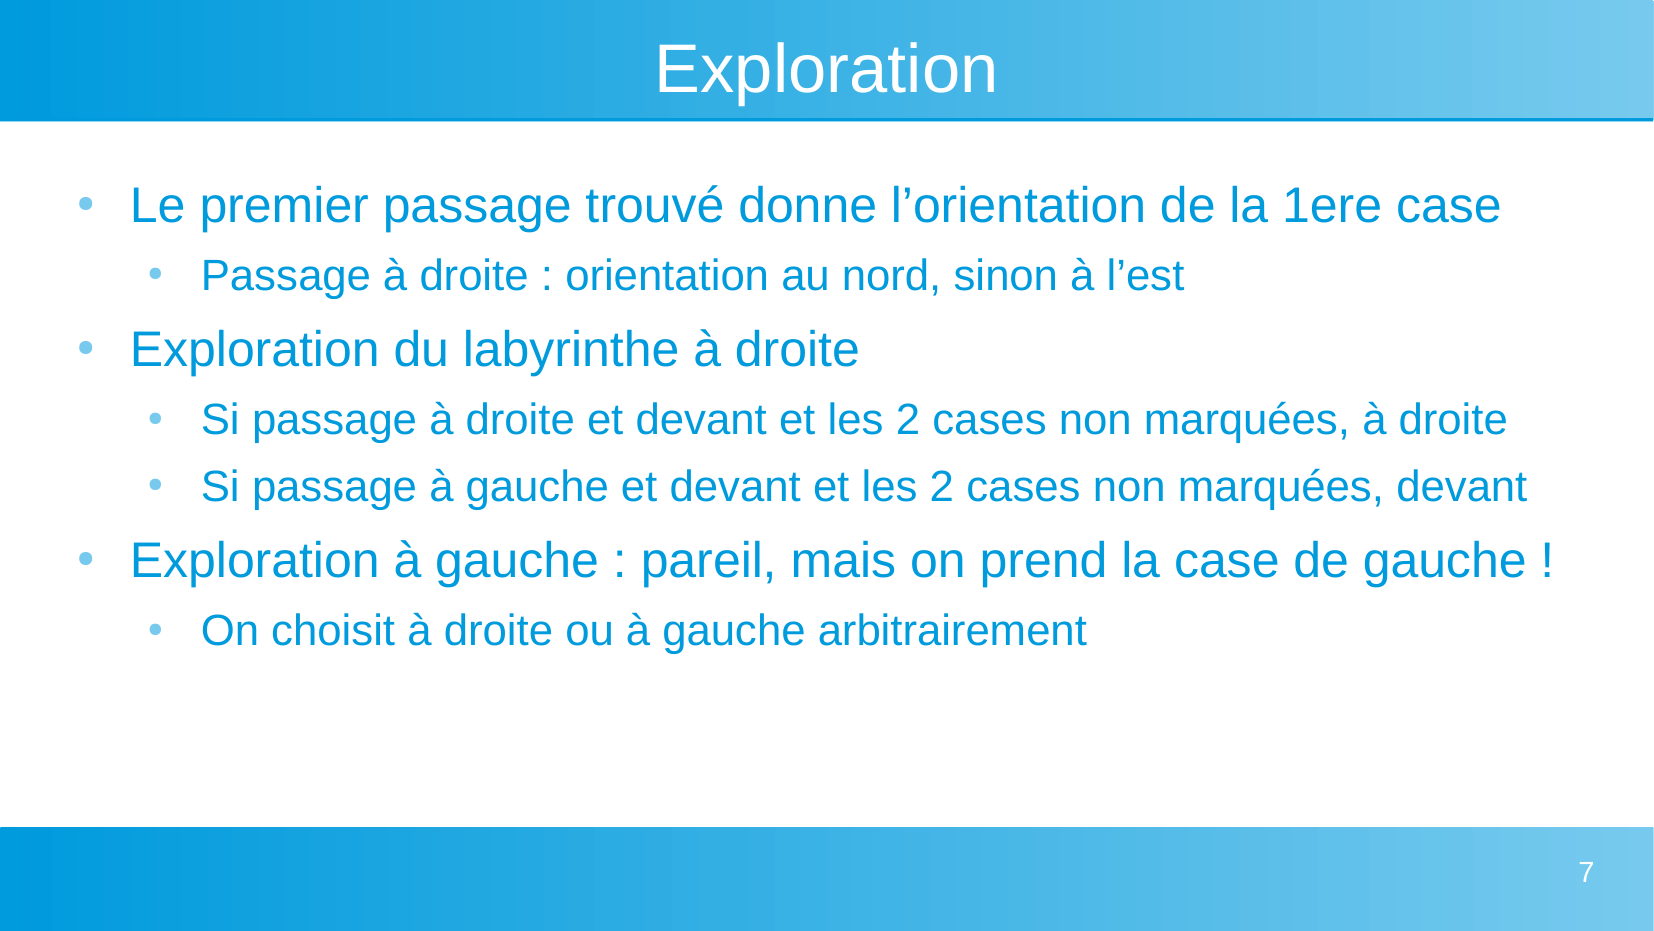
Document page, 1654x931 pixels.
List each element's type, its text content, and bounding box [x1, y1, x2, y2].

list Le premier passage trouvé donne l’orientation de la 1ere case Passage à droite : orientation au nord, sinon à l’est Exploration du labyrinthe à droite Si passage à droite et devant et les 2 cases non marquées, à droite Si passage à gauche et devant et les 2 cases non marquées, devant Exploration à gauche : pareil, mais on prend la case de gauche ! On choisit à droite ou à gauche arbitrairement [59, 177, 1595, 768]
title Exploration [59, 29, 1595, 108]
